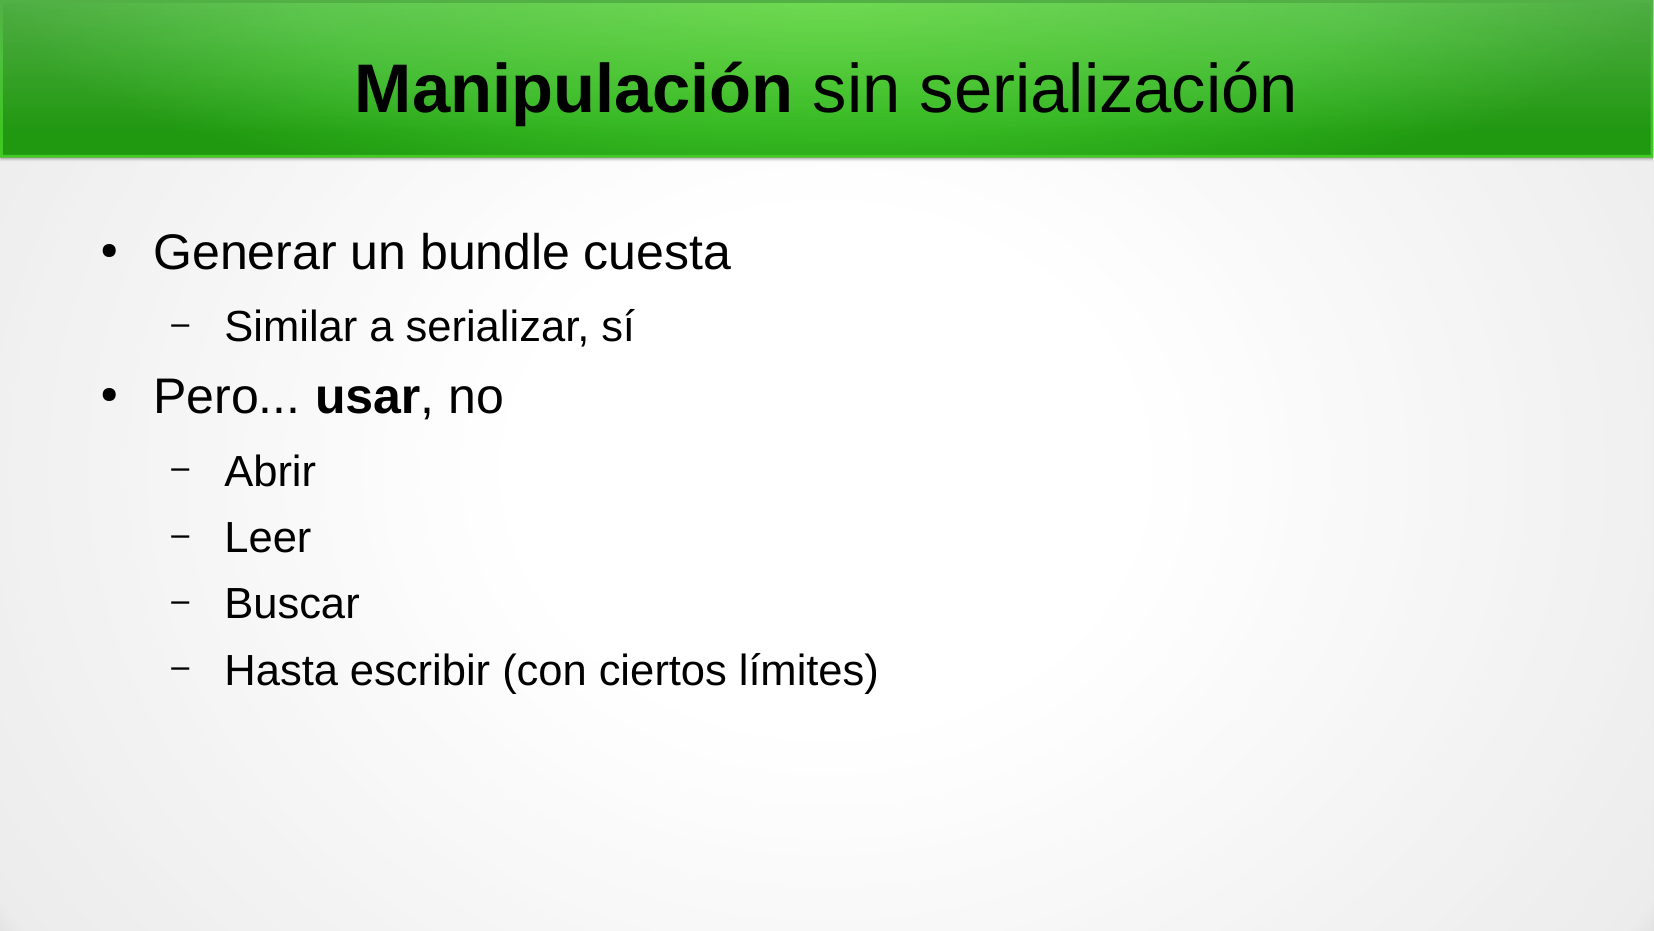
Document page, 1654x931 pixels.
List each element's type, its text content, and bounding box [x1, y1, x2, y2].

title Manipulación sin serialización [82, 35, 1571, 142]
list Generar un bundle cuesta Similar a serializar, sí Pero... usar, no Abrir Leer Buscar Hasta escribir (con ciertos límites) [82, 224, 1571, 764]
